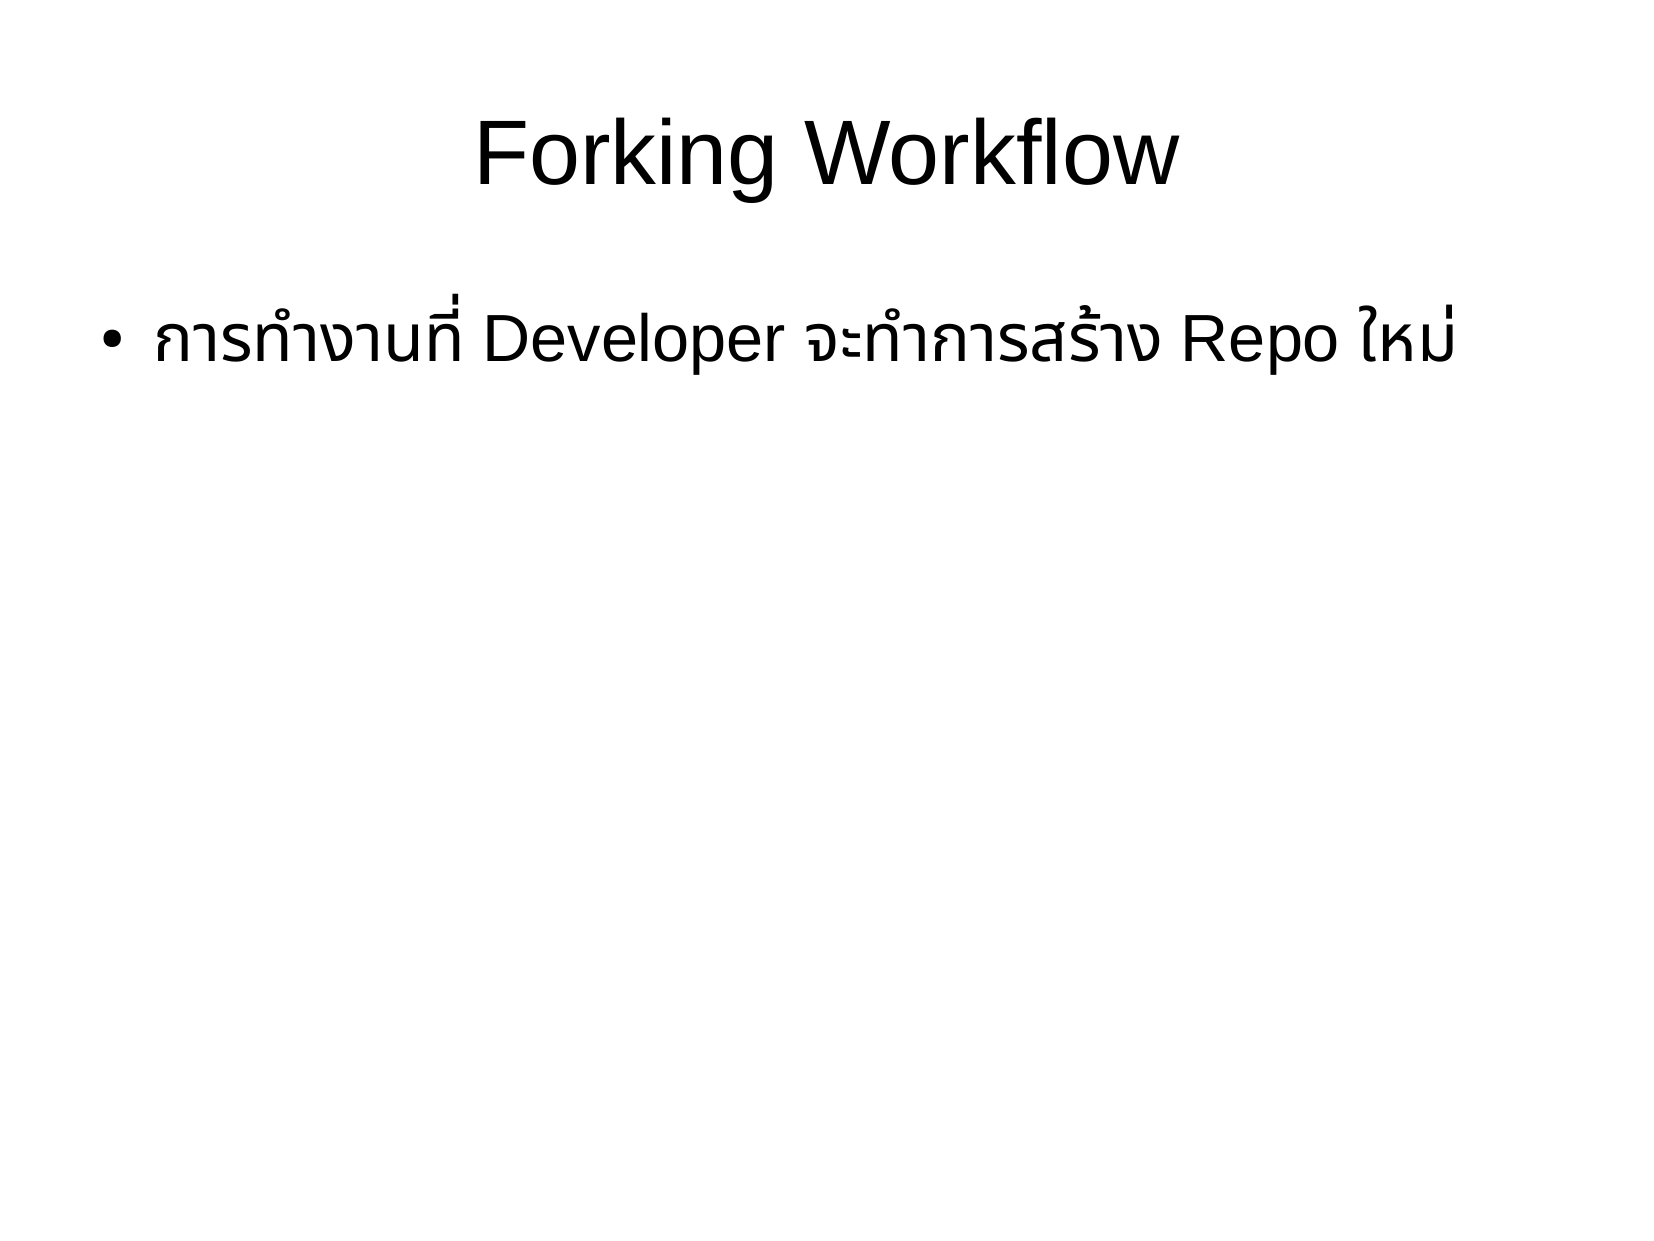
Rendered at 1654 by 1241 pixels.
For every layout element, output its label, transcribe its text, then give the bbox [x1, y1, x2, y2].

list การทำงานที่ Developer จะทำการสร้าง Repo ใหม่ [82, 290, 1571, 1010]
title Forking Workflow [82, 49, 1571, 257]
